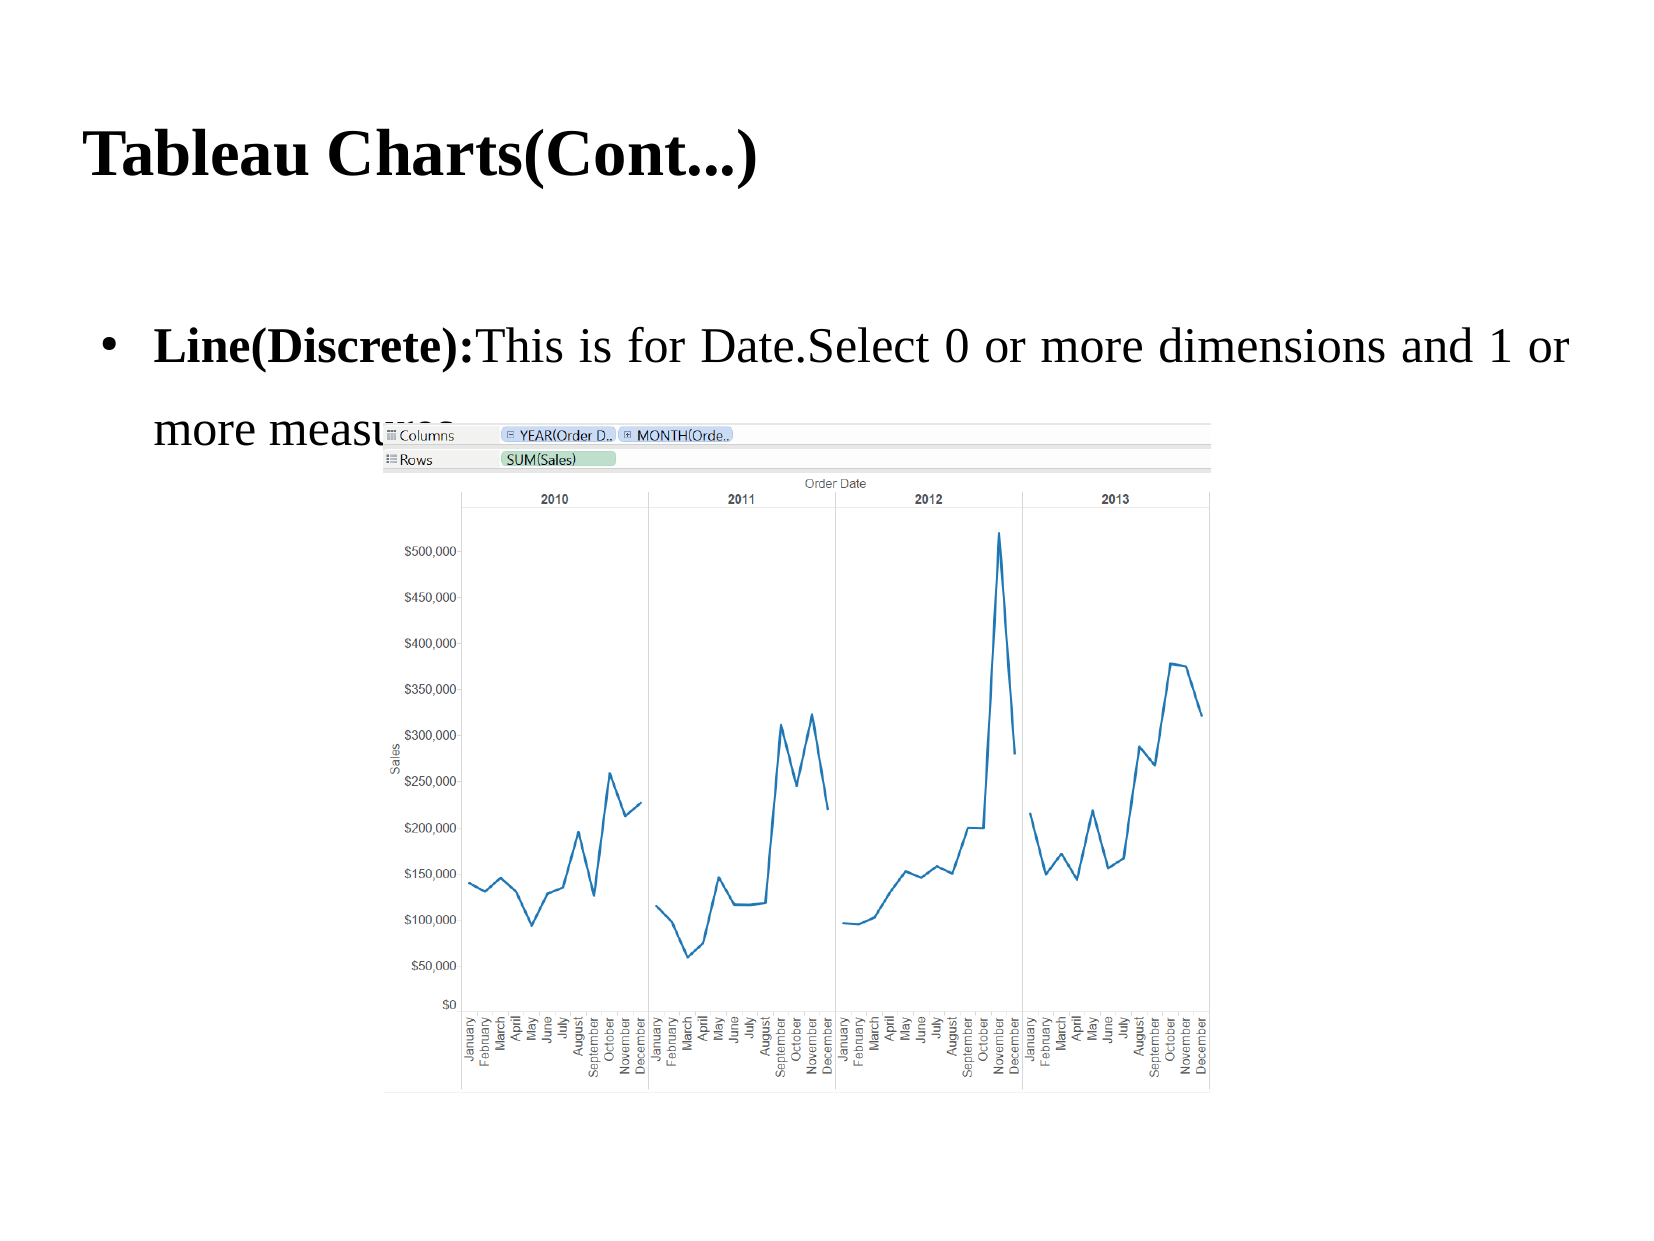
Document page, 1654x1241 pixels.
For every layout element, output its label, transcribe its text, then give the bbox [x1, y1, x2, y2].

title Tableau Charts(Cont...) [82, 49, 1571, 257]
list Line(Discrete):This is for Date.Select 0 or more dimensions and 1 or more measures. [82, 290, 1571, 1010]
picture [383, 423, 1211, 1093]
